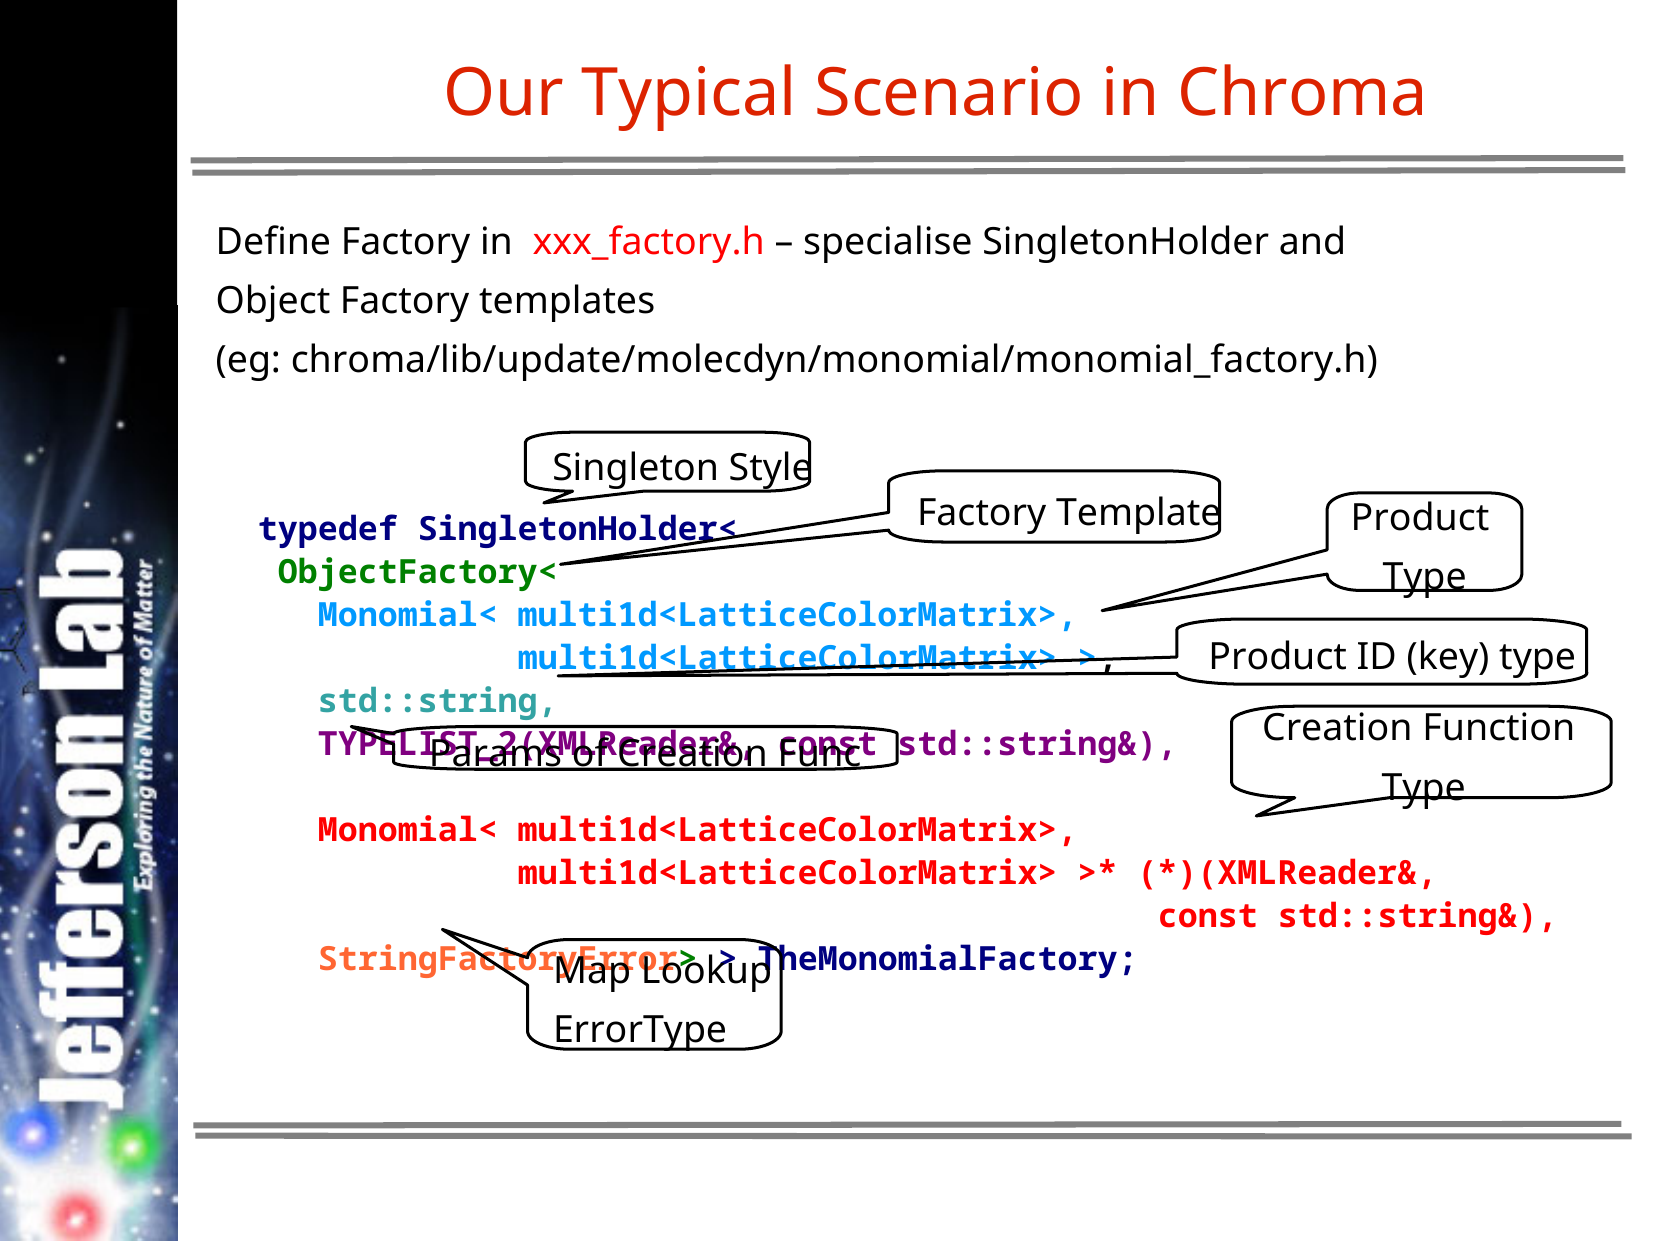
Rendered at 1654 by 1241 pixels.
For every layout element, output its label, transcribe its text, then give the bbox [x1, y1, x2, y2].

title Our Typical Scenario in Chroma [235, 17, 1638, 149]
text_box typedef SingletonHolder< ObjectFactory< Monomial< multi1d<LatticeColorMatrix>, multi1d<LatticeColorMatrix> >, std::string, TYPELIST_2(XMLReader&, const std::string&), Monomial< multi1d<LatticeColorMatrix>, multi1d<LatticeColorMatrix> >* (*)(XMLReader&, const std::string&), StringFactoryError> > TheMonomialFactory; [223, 499, 1596, 987]
text_box Product Type [1102, 492, 1522, 611]
text_box Define Factory in xxx_factory.h – specialise SingletonHolder and Object Factory templates (eg: chroma/lib/update/molecdyn/monomial/monomial_factory.h) [200, 198, 1394, 392]
text_box Creation Function Type [1231, 706, 1612, 816]
text_box Factory Template [560, 470, 1220, 565]
text_box Params of Creation Func [351, 726, 898, 770]
picture [0, 308, 178, 1241]
text_box Singleton Style [525, 432, 810, 503]
text_box Product ID (key) type [558, 619, 1587, 685]
text_box Map Lookup ErrorType [442, 929, 782, 1050]
